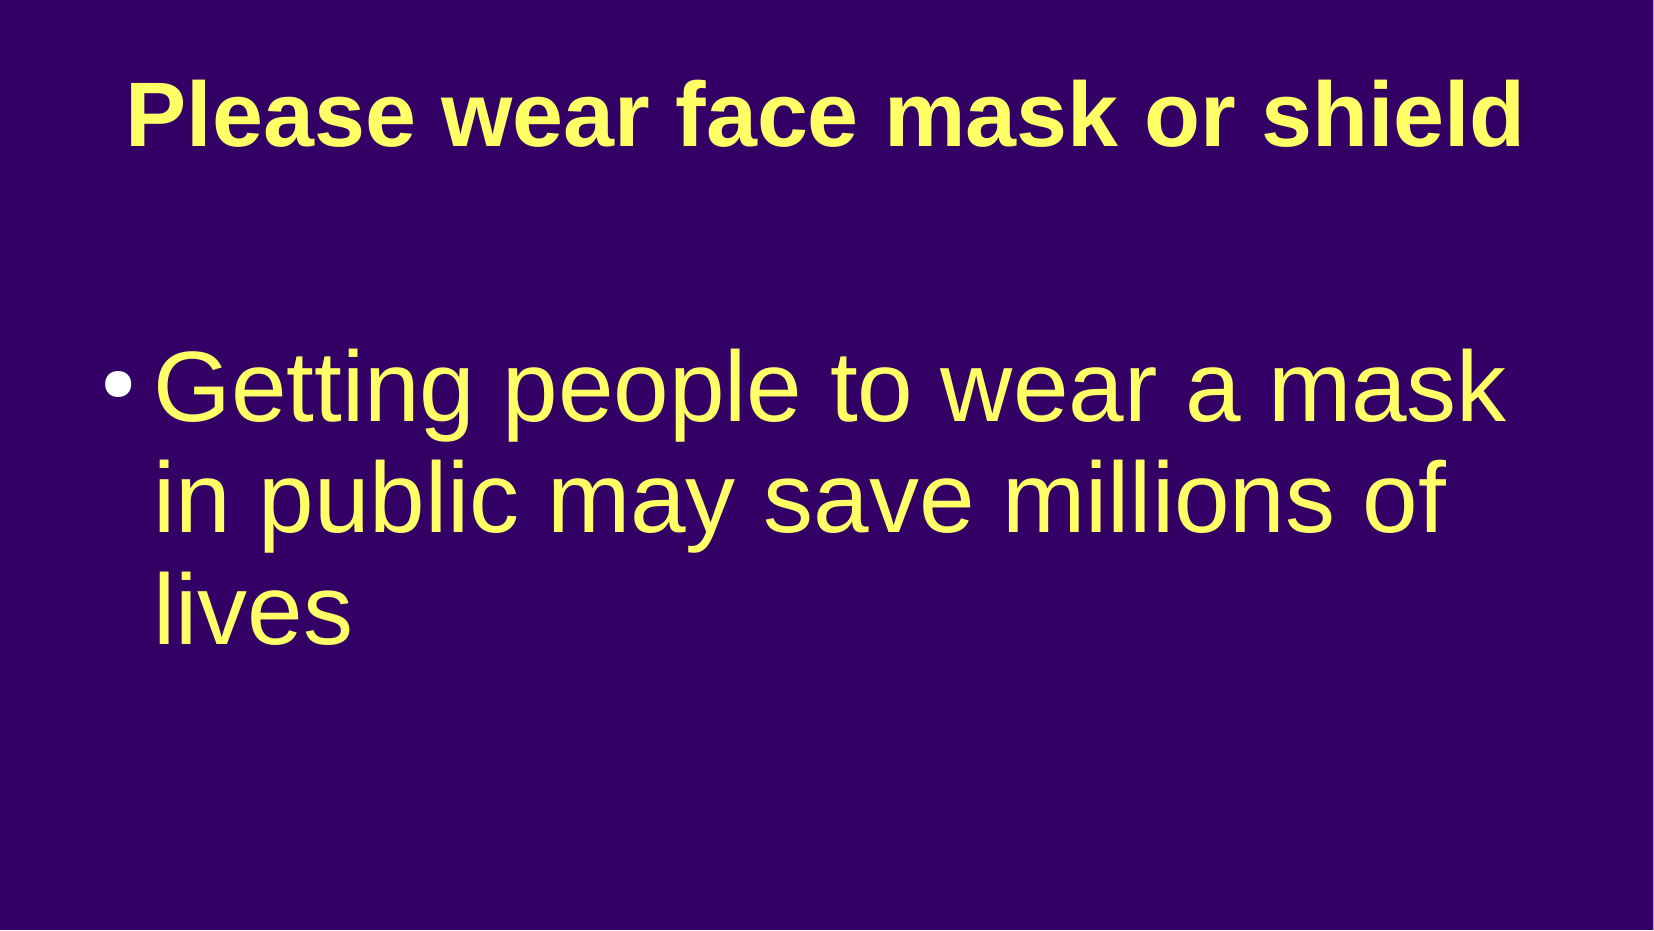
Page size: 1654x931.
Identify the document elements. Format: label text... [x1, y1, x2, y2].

title Please wear face mask or shield [82, 37, 1571, 193]
list Getting people to wear a mask in public may save millions of lives [82, 330, 1571, 863]
